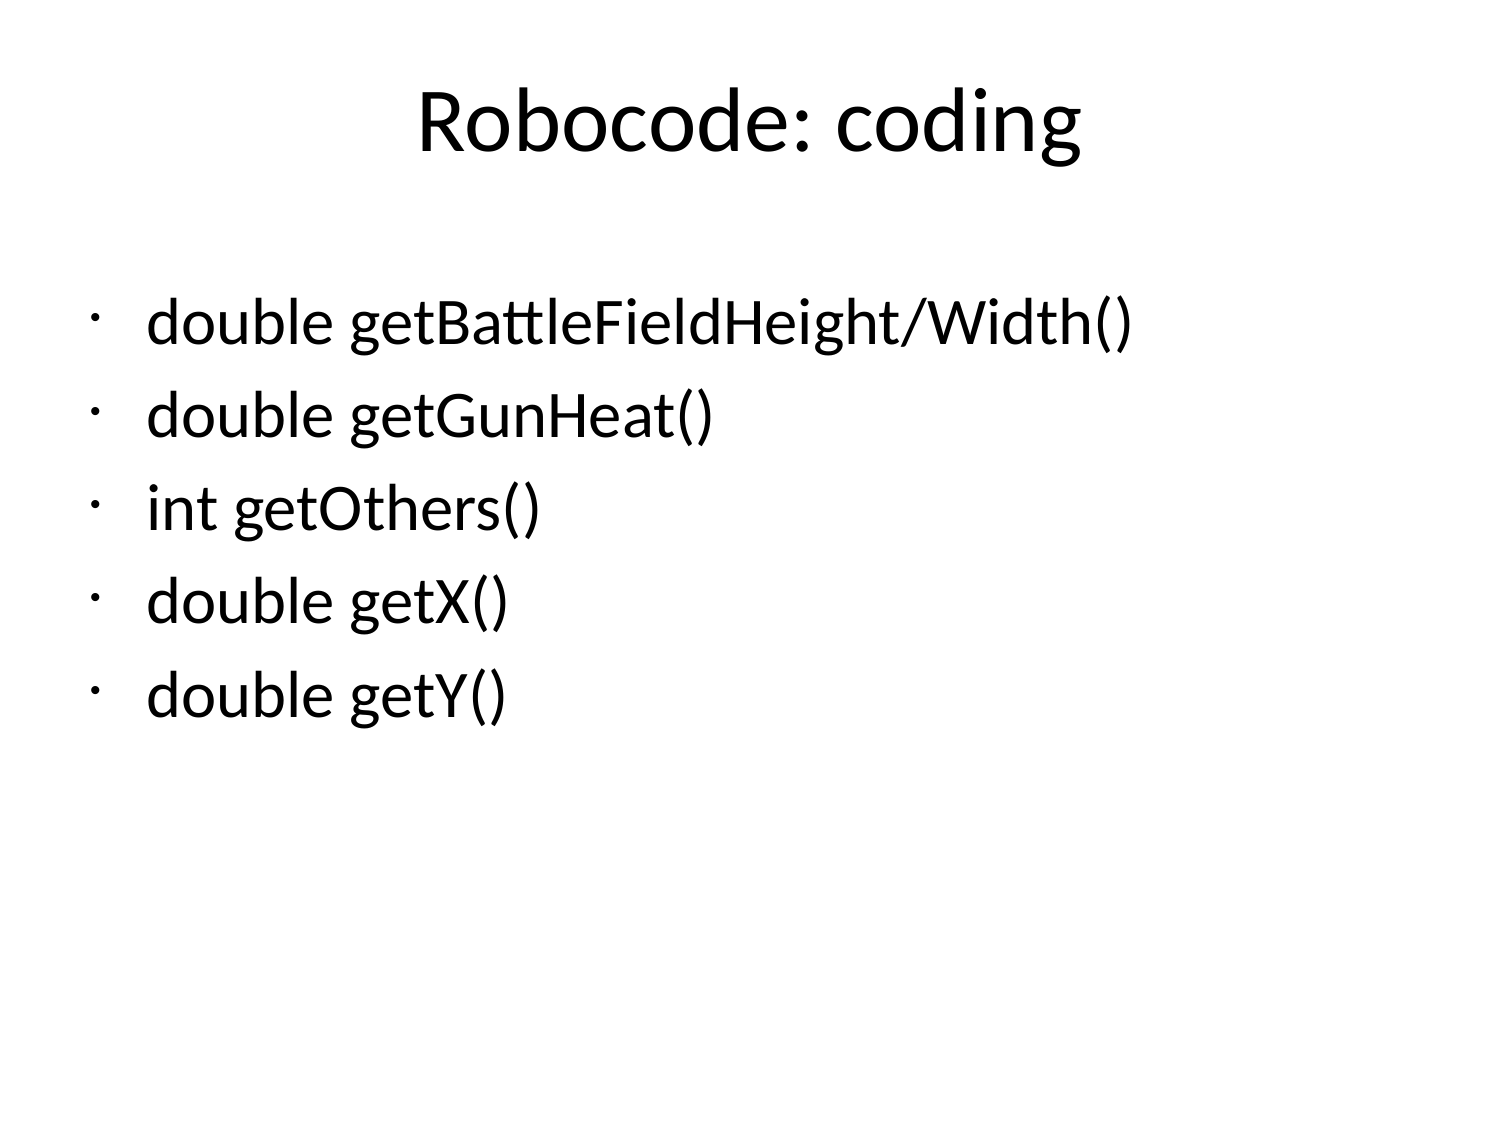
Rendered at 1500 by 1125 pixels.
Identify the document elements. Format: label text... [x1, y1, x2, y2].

list double getBattleFieldHeight/Width() double getGunHeat() int getOthers() double getX() double getY() [75, 262, 1425, 1005]
title Robocode: coding [75, 45, 1425, 233]
